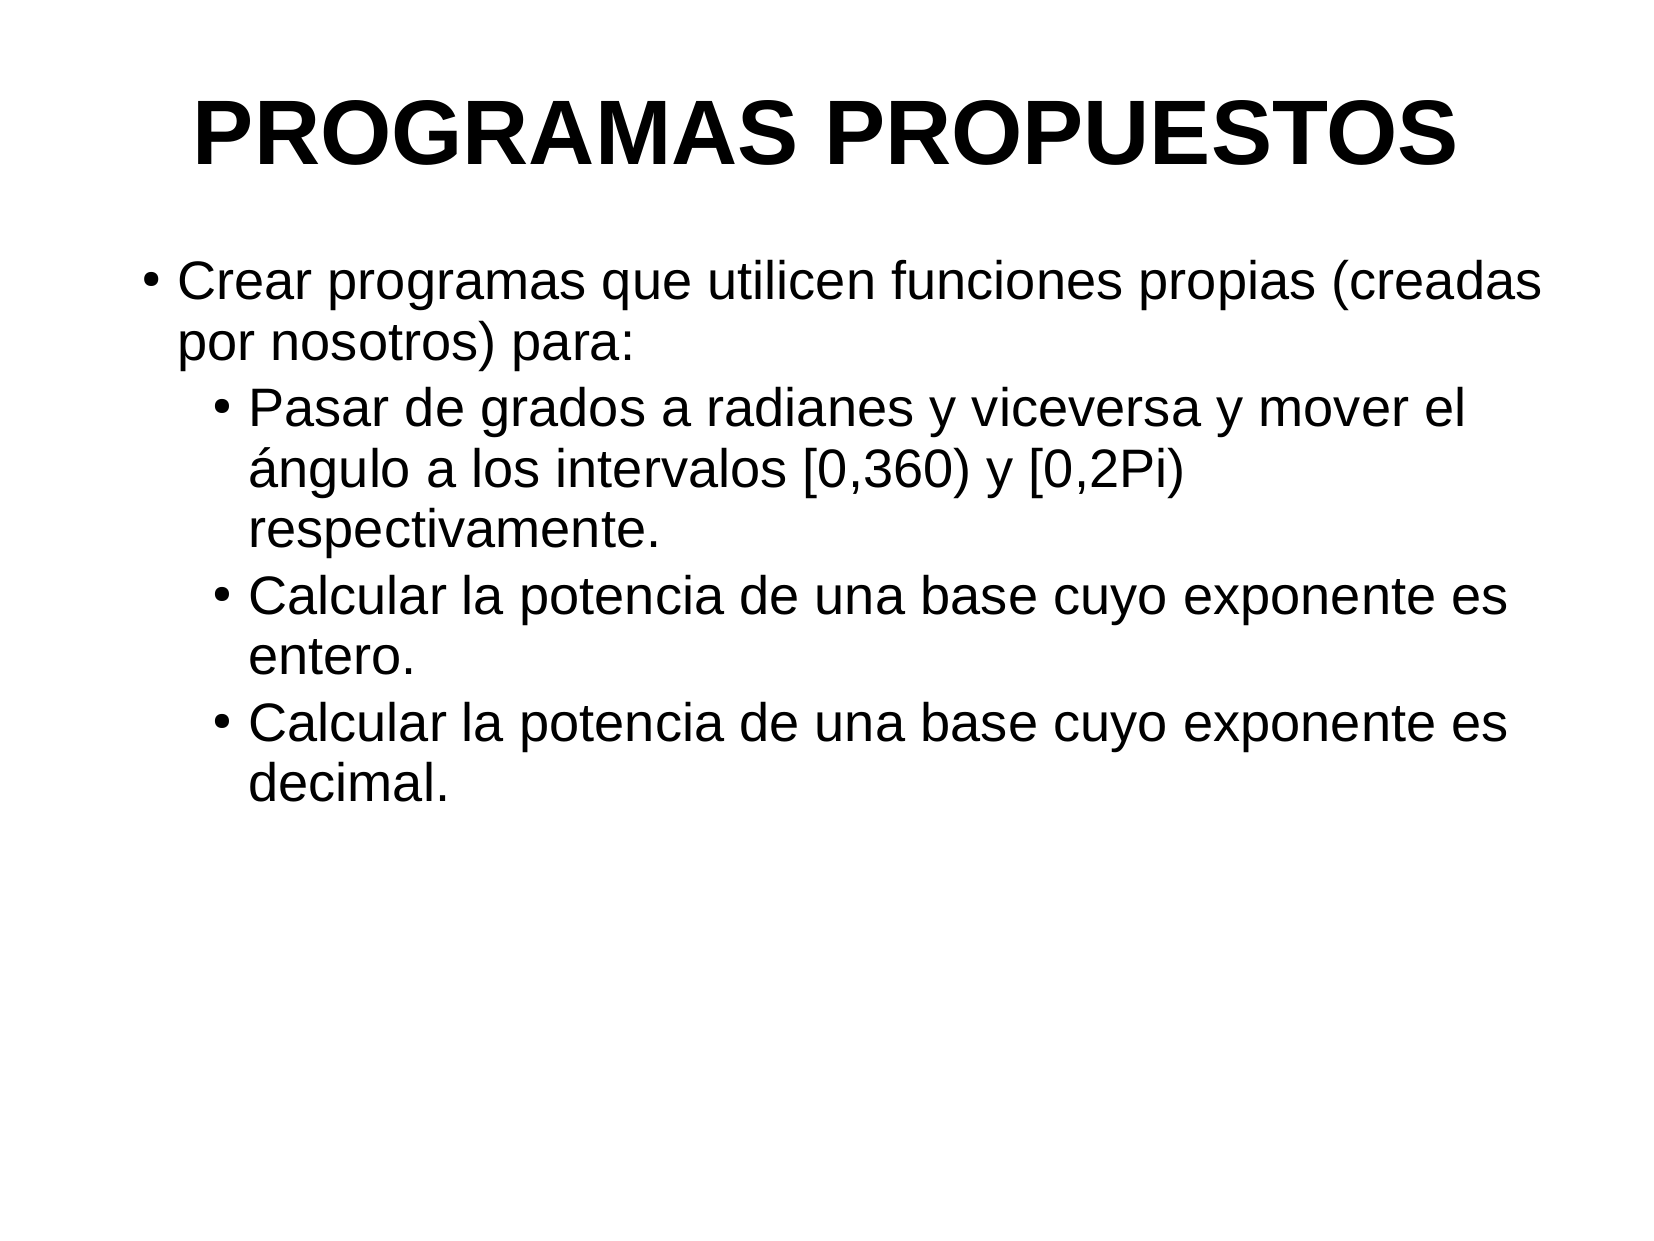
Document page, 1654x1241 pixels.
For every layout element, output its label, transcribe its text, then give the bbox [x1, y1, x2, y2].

text_box Crear programas que utilicen funciones propias (creadas por nosotros) para: Pasar de grados a radianes y viceversa y mover el ángulo a los intervalos [0,360) y [0,2Pi) respectivamente. Calcular la potencia de una base cuyo exponente es entero. Calcular la potencia de una base cuyo exponente es decimal. [141, 250, 1560, 1140]
title PROGRAMAS PROPUESTOS [82, 29, 1571, 237]
